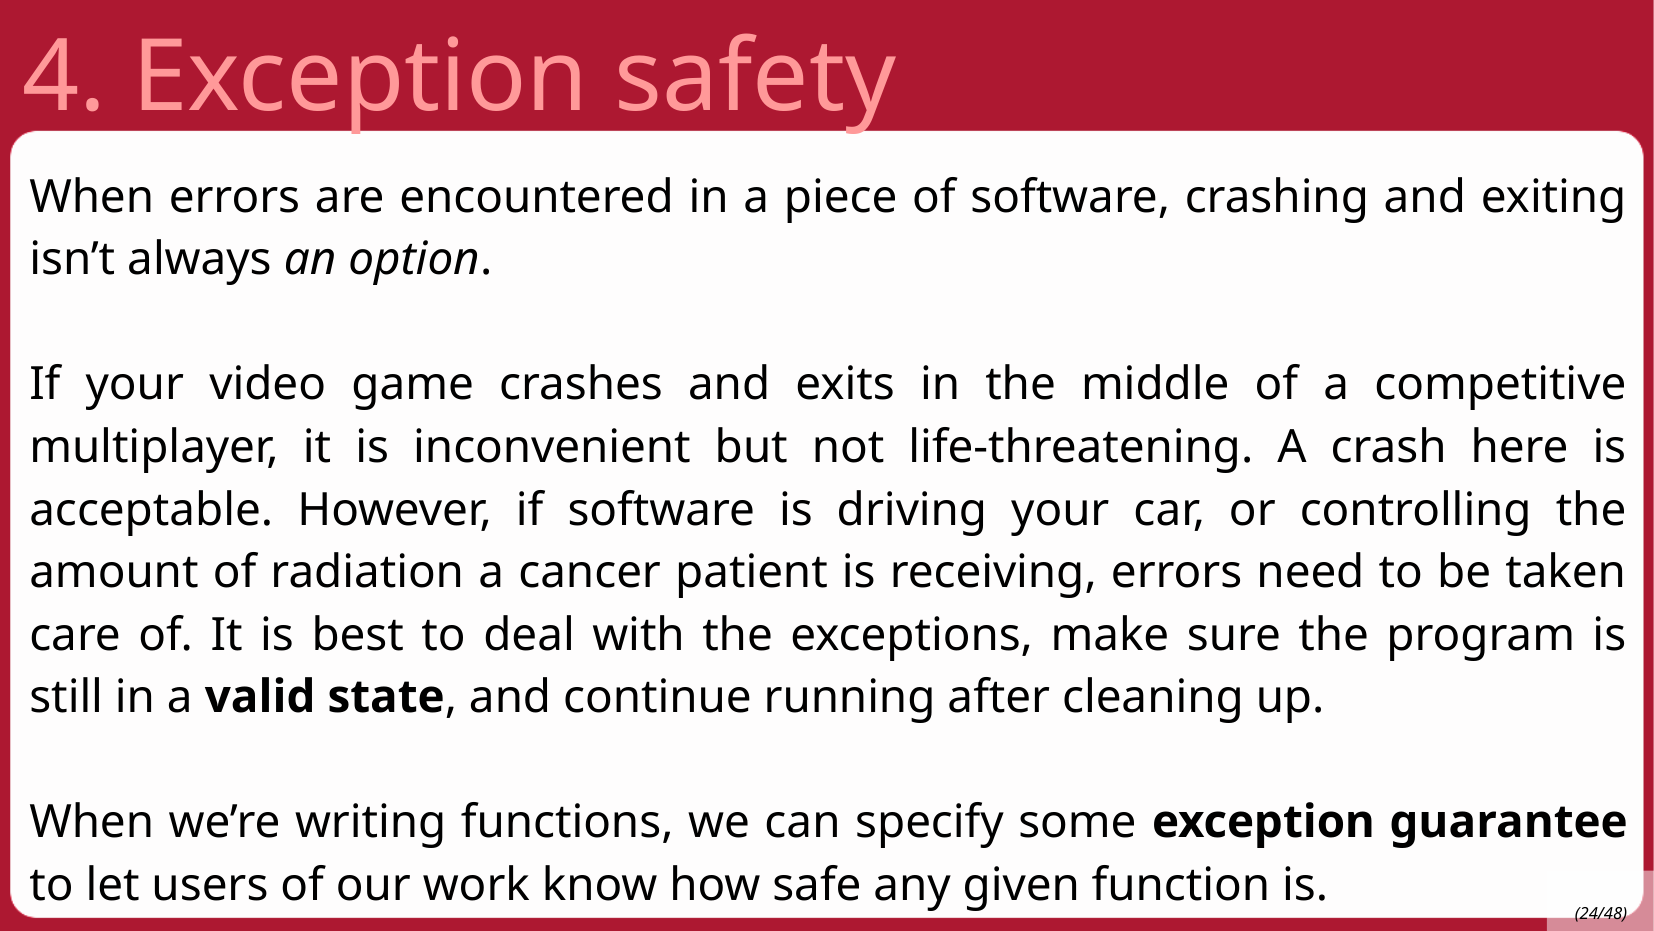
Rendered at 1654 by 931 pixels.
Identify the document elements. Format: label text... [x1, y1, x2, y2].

title 4. Exception safety [22, 7, 1511, 136]
text_box When errors are encountered in a piece of software, crashing and exiting isn’t always an option. If your video game crashes and exits in the middle of a competitive multiplayer, it is inconvenient but not life-threatening. A crash here is acceptable. However, if software is driving your car, or controlling the amount of radiation a cancer patient is receiving, errors need to be taken care of. It is best to deal with the exceptions, make sure the program is still in a valid state, and continue running after cleaning up. When we’re writing functions, we can specify some exception guarantee to let users of our work know how safe any given function is. [29, 163, 1628, 782]
picture [0, 0, 1654, 931]
text_box (<number>/48) [1546, 877, 1654, 931]
